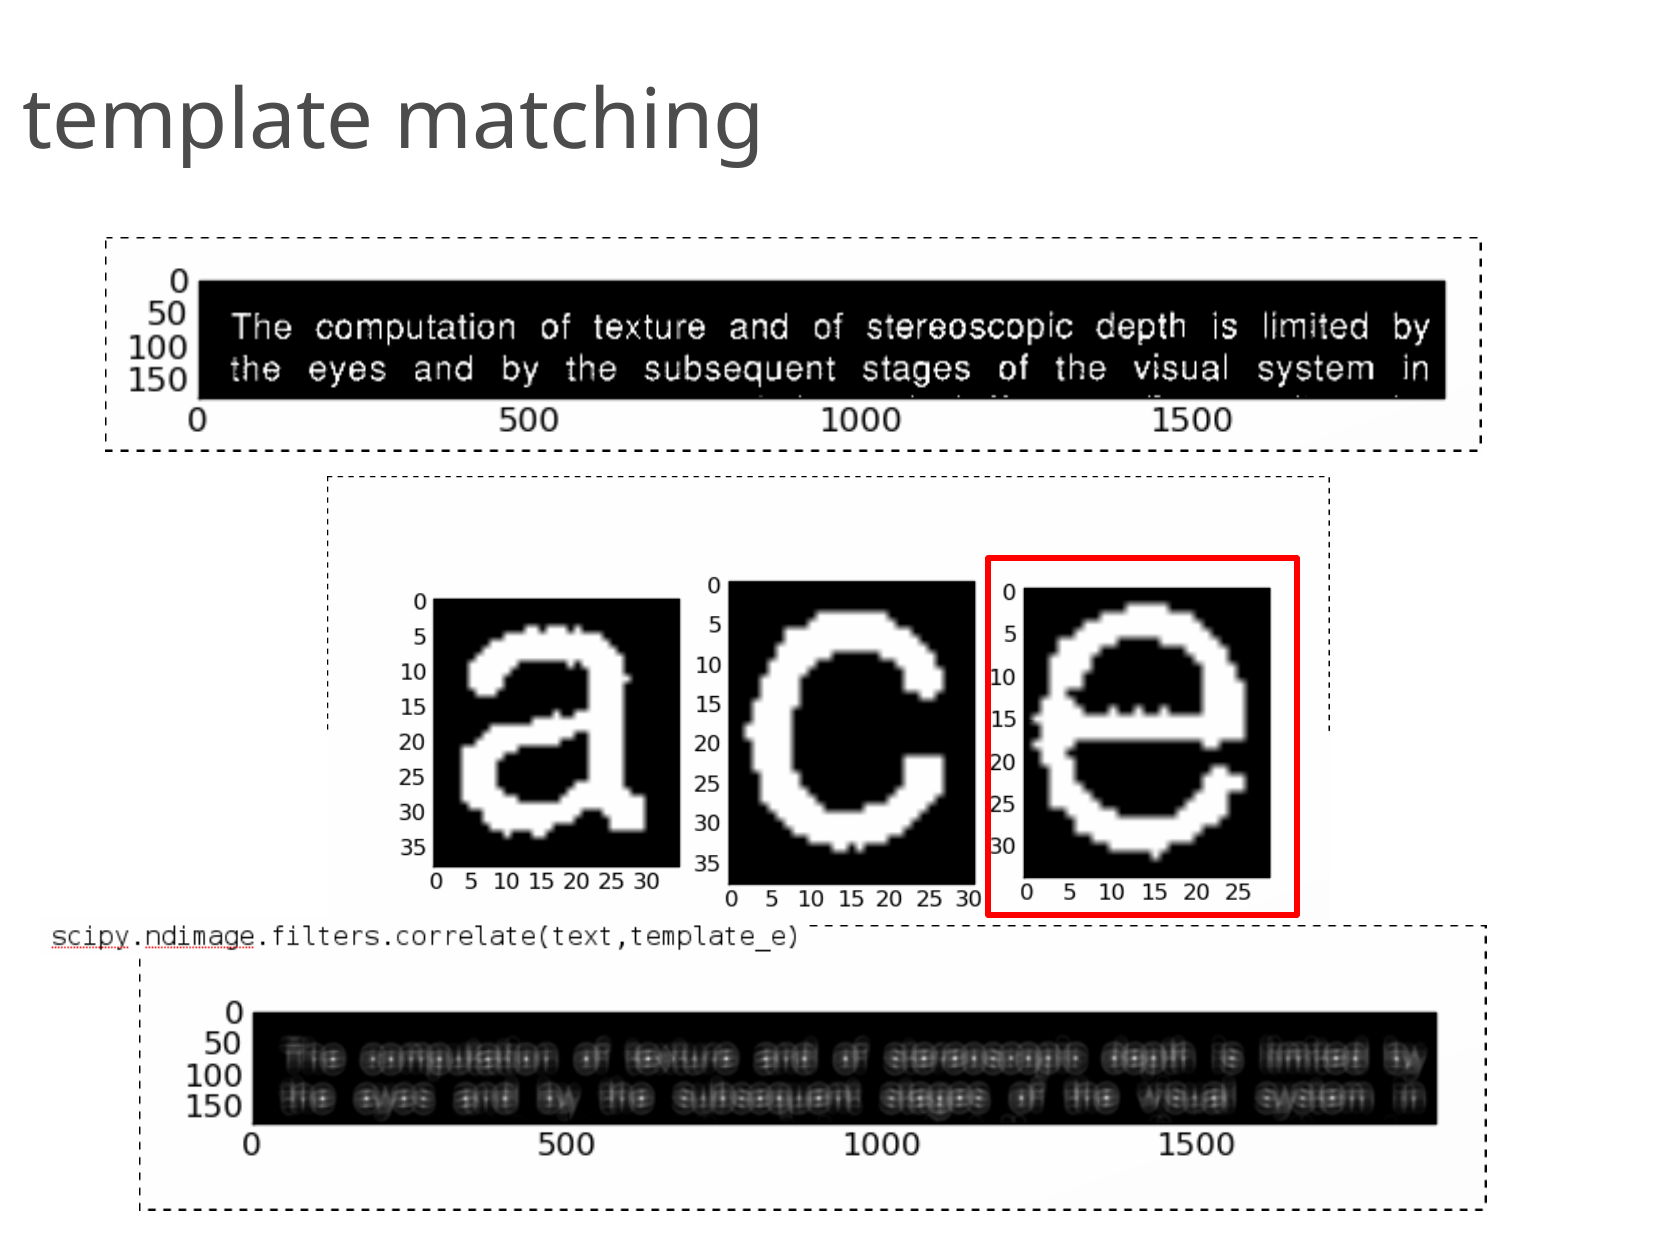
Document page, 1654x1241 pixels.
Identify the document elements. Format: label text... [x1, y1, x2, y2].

picture [41, 476, 1487, 1211]
picture [105, 237, 1482, 452]
title template matching [22, 19, 1654, 213]
